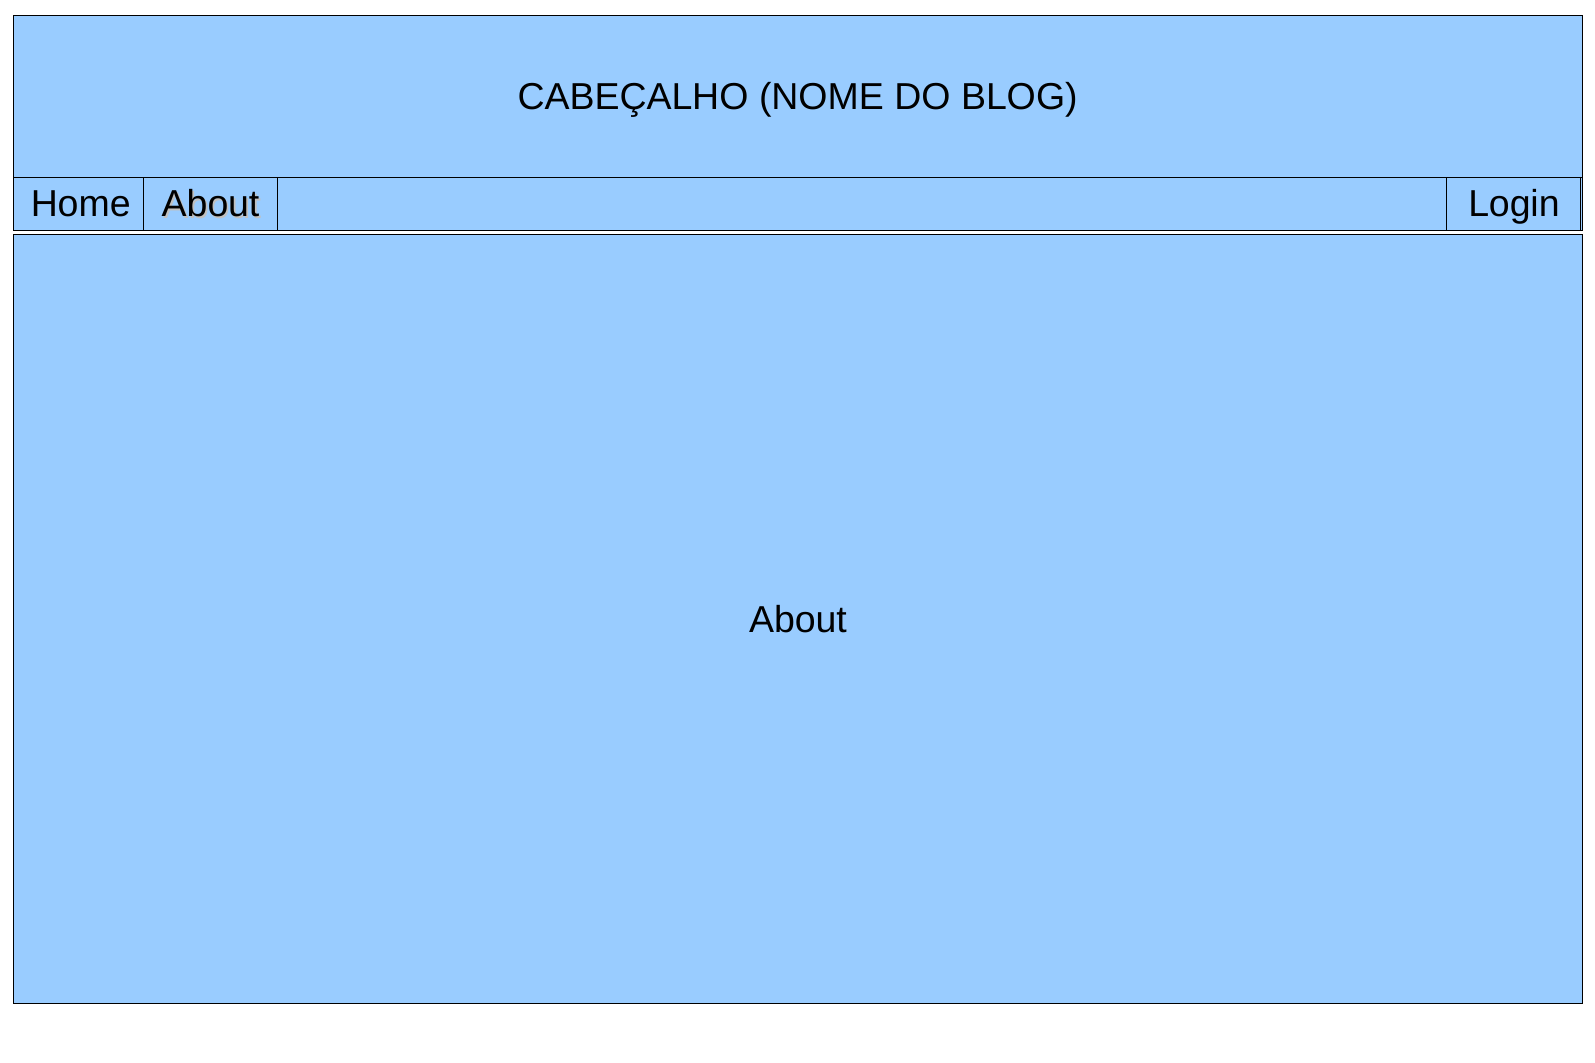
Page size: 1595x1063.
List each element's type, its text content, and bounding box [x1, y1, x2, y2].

text_box About [13, 234, 1583, 1004]
text_box [278, 177, 1446, 231]
text_box Home [13, 177, 143, 231]
text_box About [143, 177, 278, 231]
text_box Login [1446, 177, 1581, 231]
text_box CABEÇALHO (NOME DO BLOG) [13, 15, 1583, 177]
